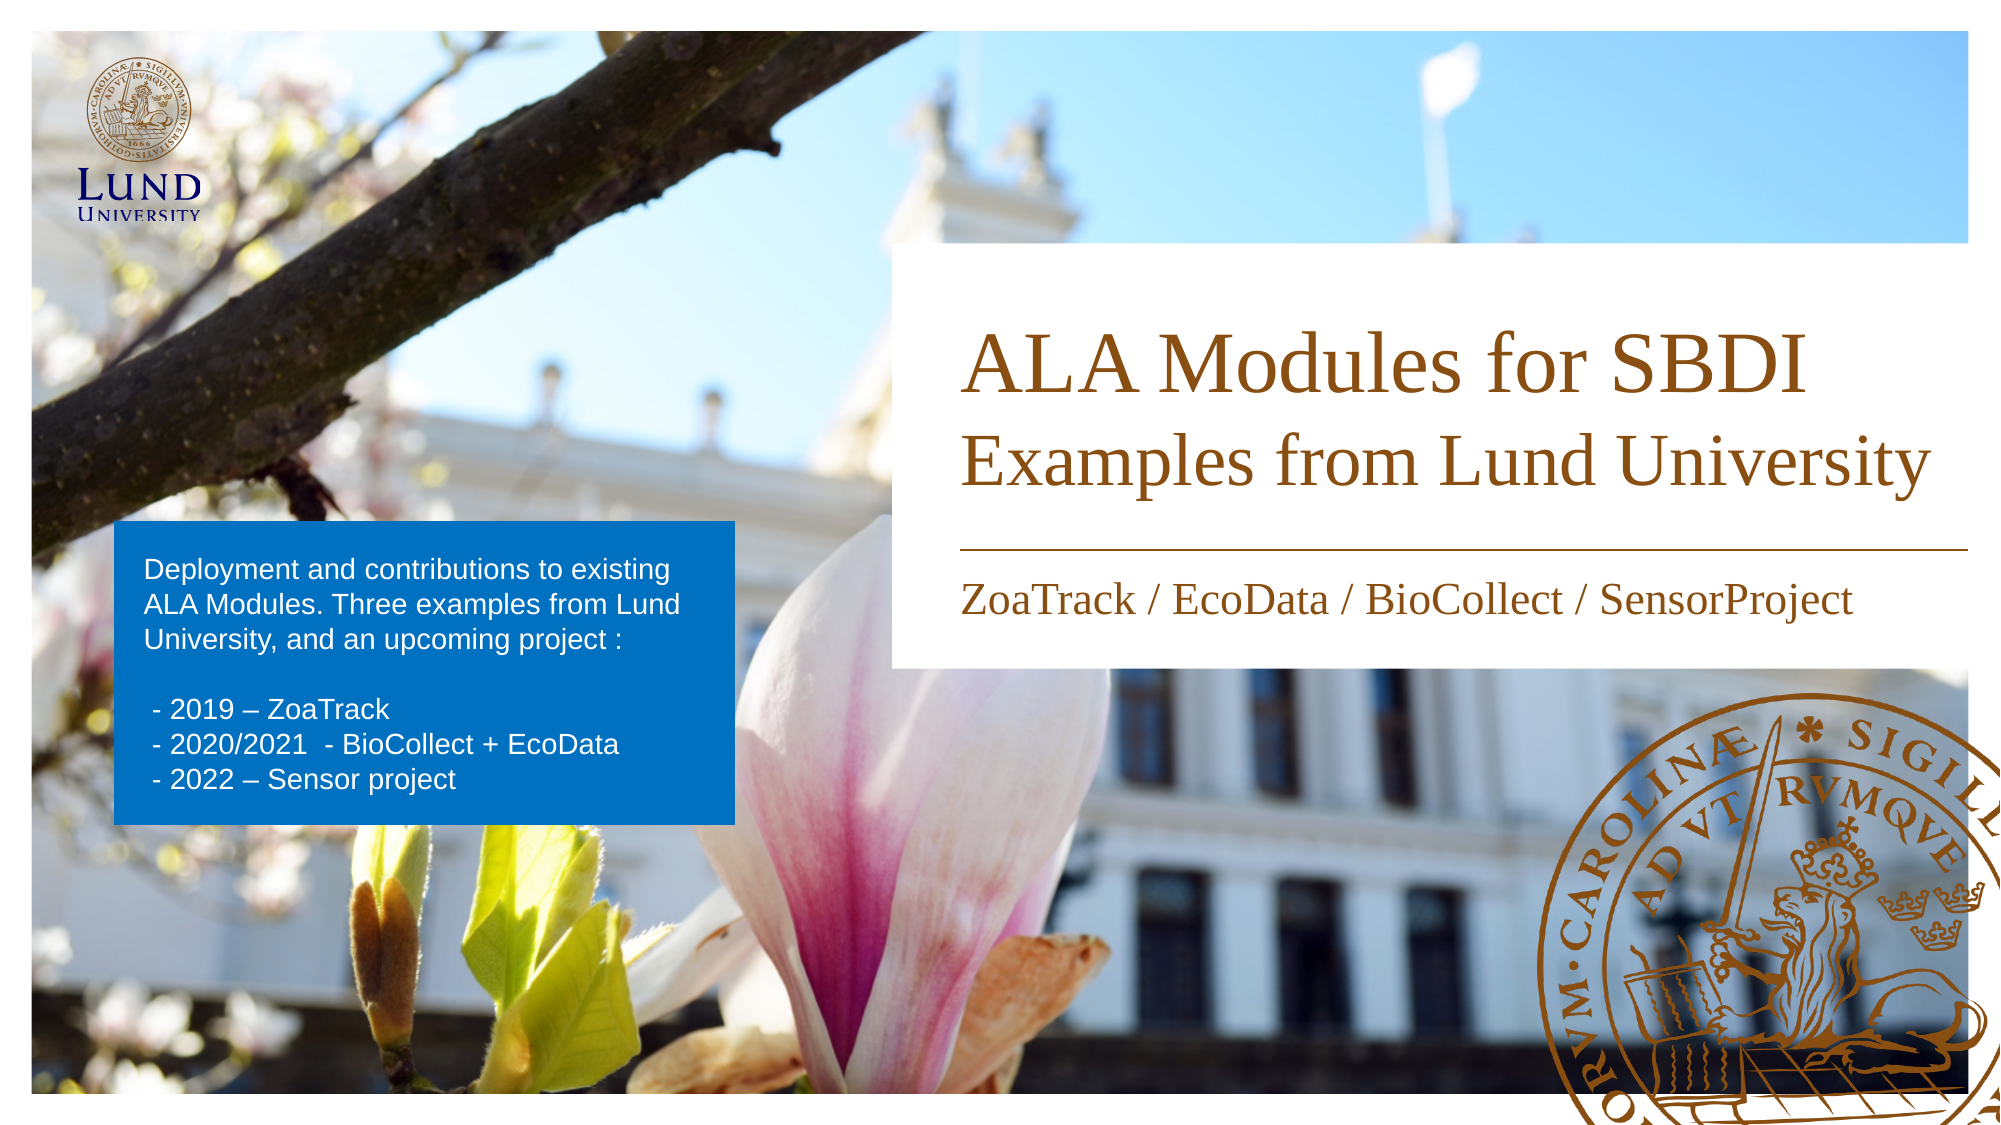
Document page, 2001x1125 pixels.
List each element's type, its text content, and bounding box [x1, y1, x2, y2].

title ALA Modules for SBDI Examples from Lund University [960, 305, 1969, 411]
picture [31, 31, 2000, 1125]
title ZoaTrack / EcoData / BioCollect / SensorProject [960, 569, 1951, 646]
text_box Deployment and contributions to existing ALA Modules. Three examples from Lund University, and an upcoming project : - 2019 – ZoaTrack - 2020/2021 - BioCollect + EcoData - 2022 – Sensor project [114, 521, 735, 825]
